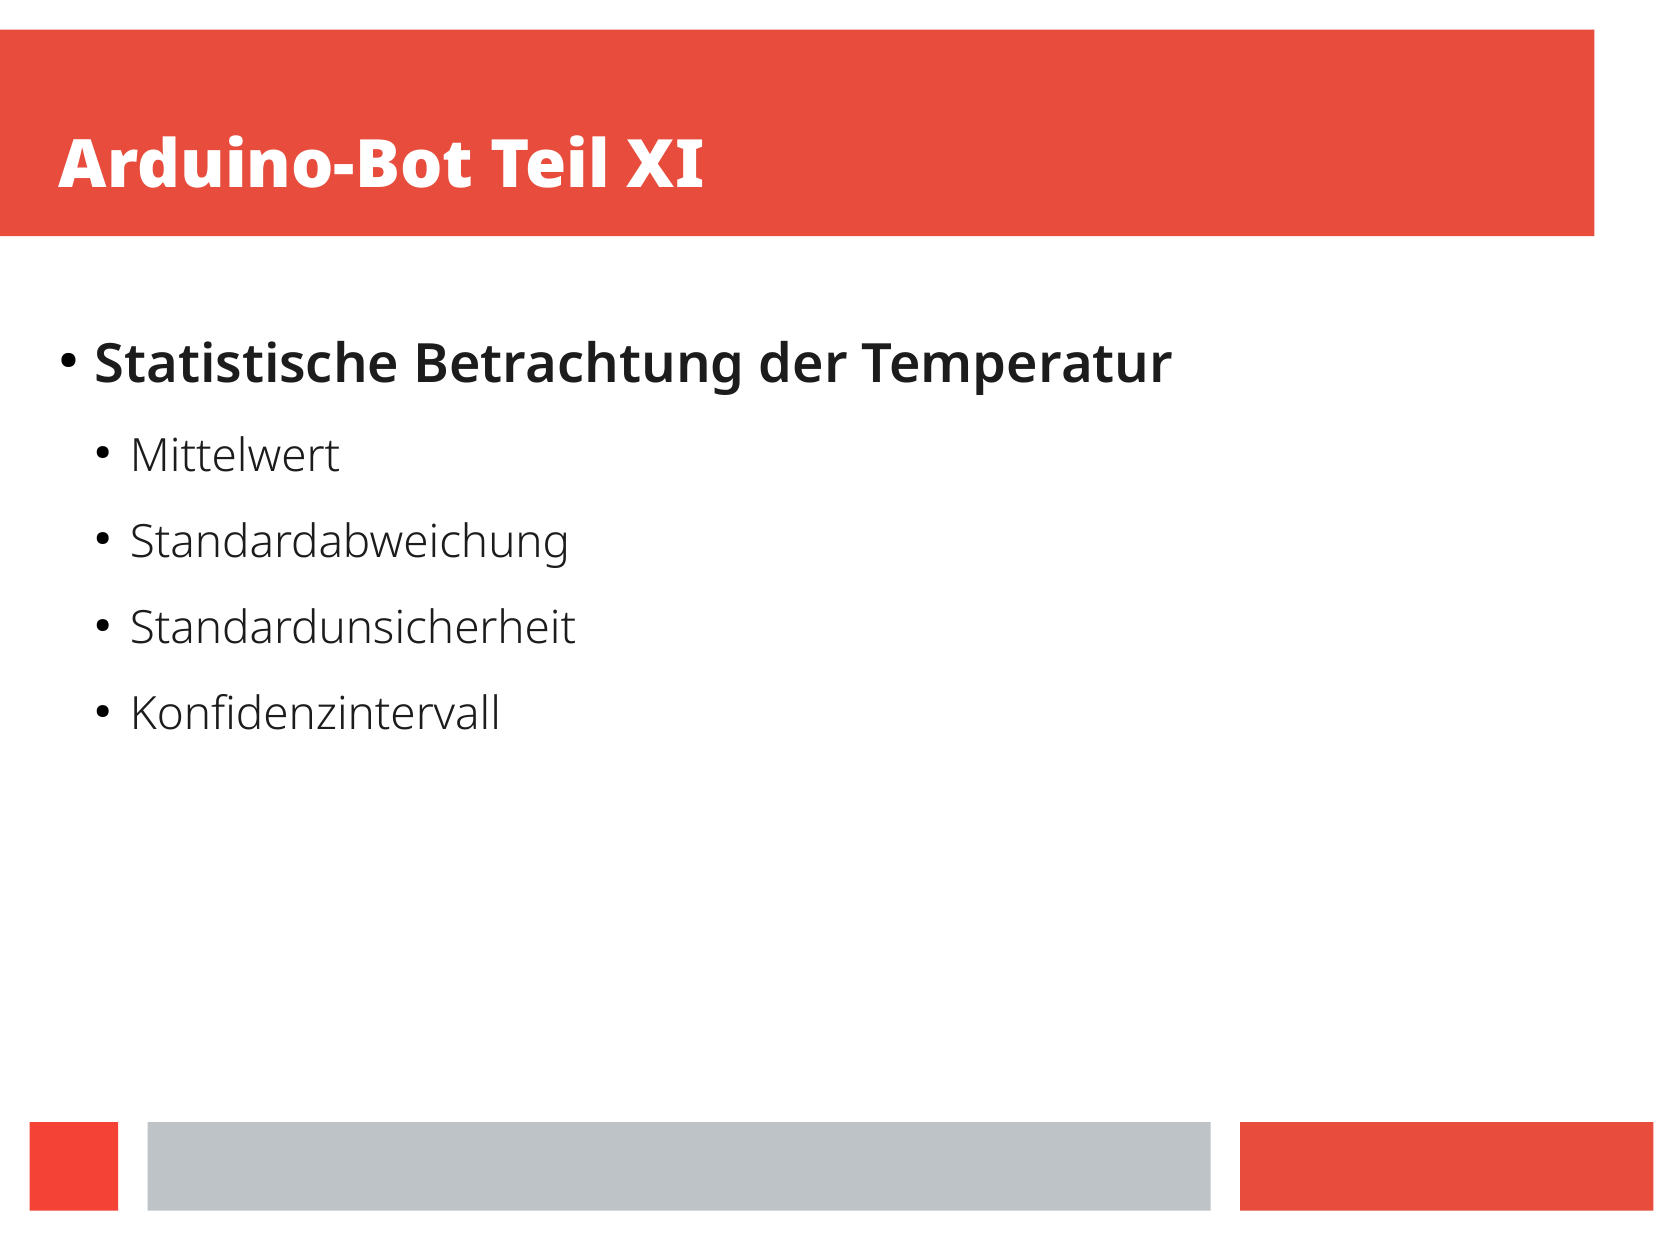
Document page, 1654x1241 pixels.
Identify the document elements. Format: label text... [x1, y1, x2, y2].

list Statistische Betrachtung der Temperatur Mittelwert Standardabweichung Standardunsicherheit Konfidenzintervall [59, 324, 1565, 1093]
title Arduino-Bot Teil XI [59, 59, 1595, 207]
